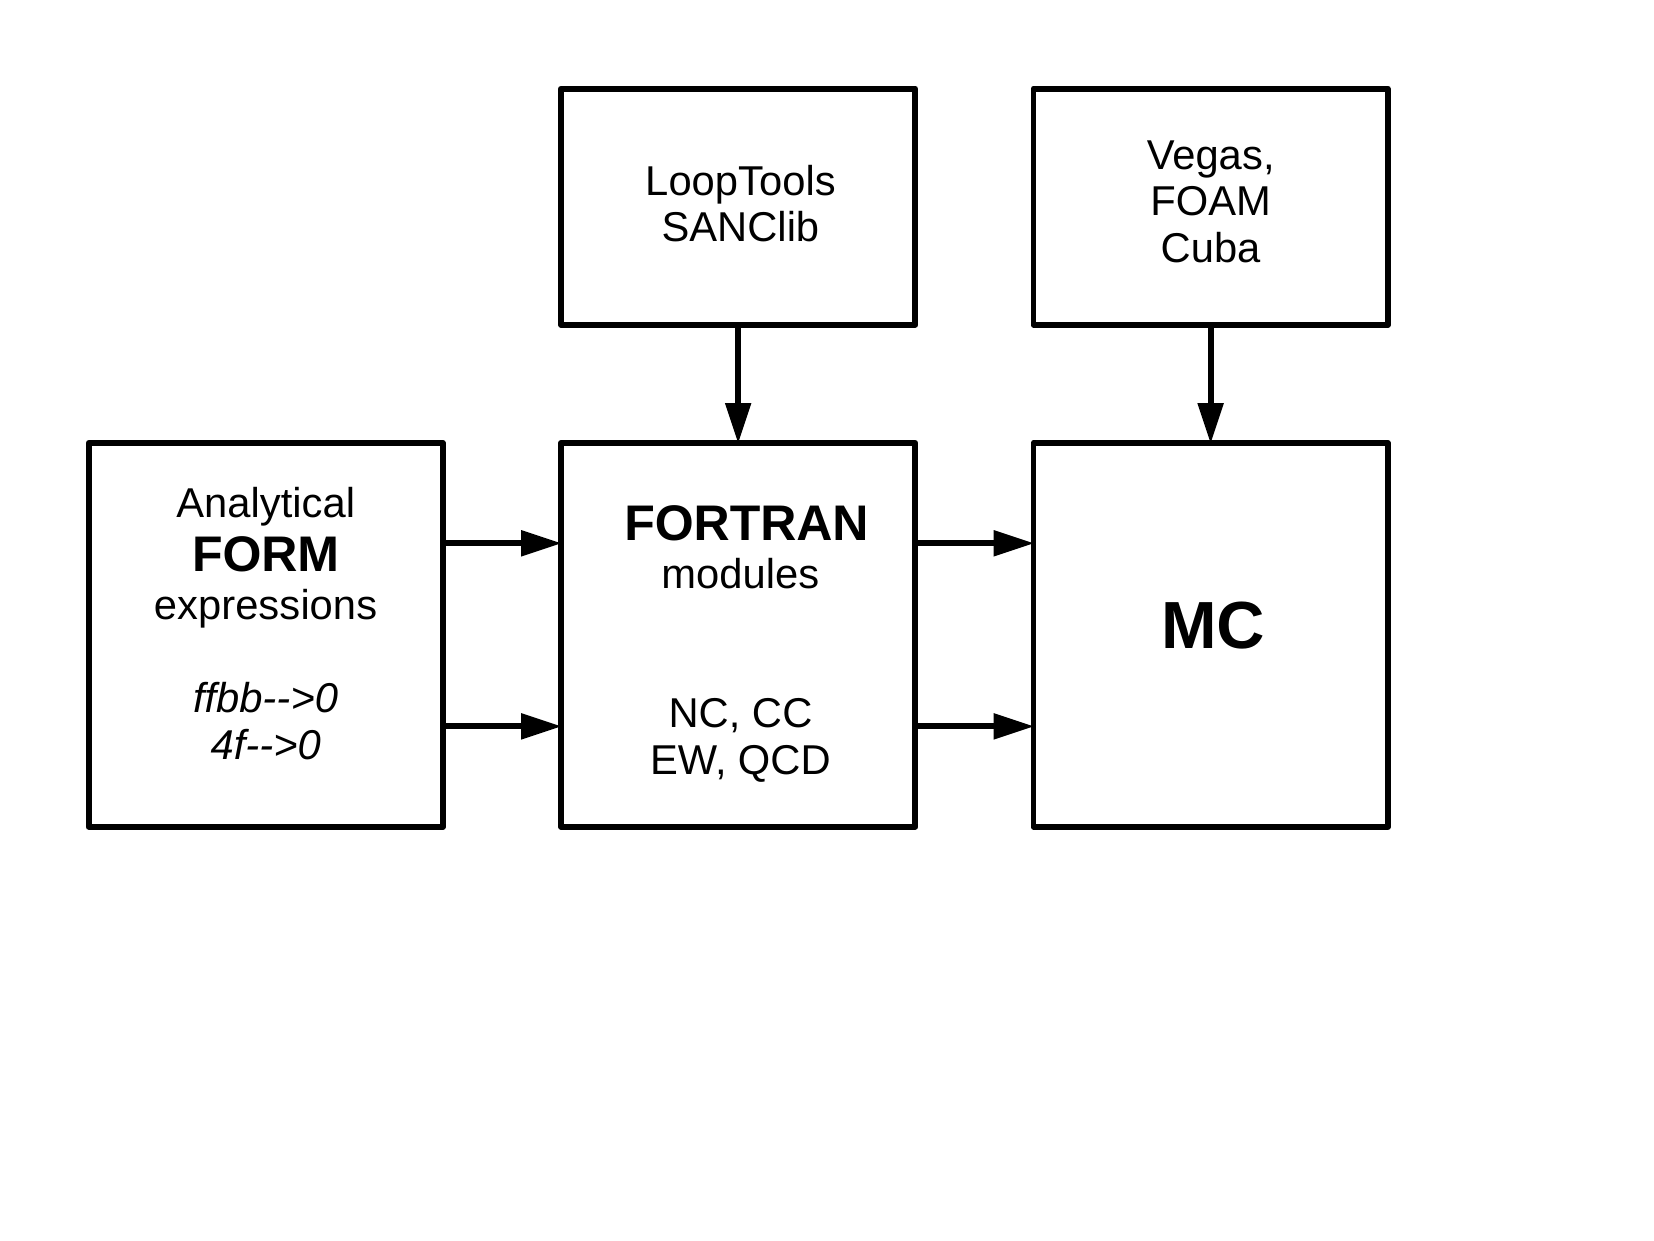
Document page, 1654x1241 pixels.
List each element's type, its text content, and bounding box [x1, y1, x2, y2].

text_box MC [1065, 487, 1361, 678]
text_box Vegas, FOAM Cuba [1062, 124, 1359, 293]
text_box LoopTools SANClib [592, 103, 889, 313]
text_box FORTRAN modules NC, CC EW, QCD [592, 487, 889, 803]
text_box Analytical FORM expressions ffbb-->0 4f-->0 [118, 472, 414, 836]
